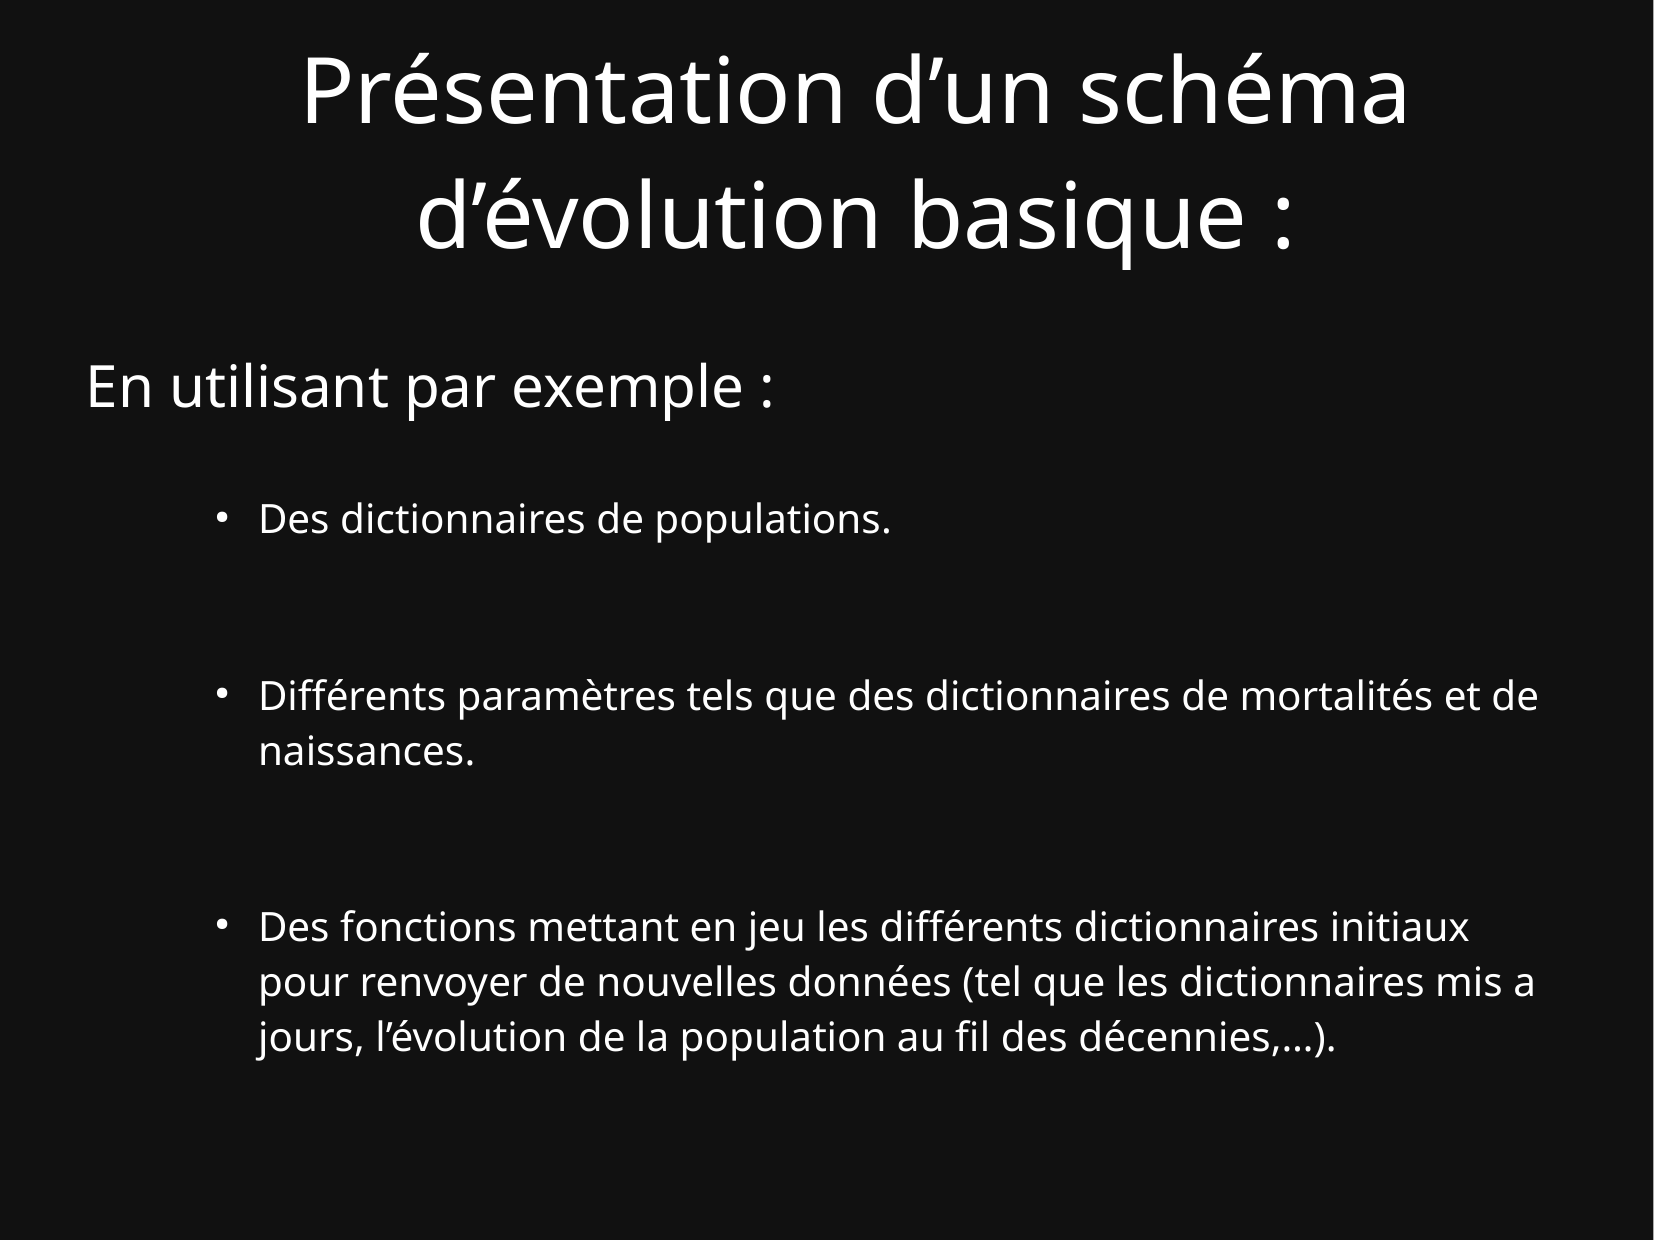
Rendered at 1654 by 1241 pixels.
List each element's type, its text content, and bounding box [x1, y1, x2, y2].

text_box En utilisant par exemple : [70, 337, 922, 438]
title Présentation d’un schéma d’évolution basique : [94, 47, 1583, 255]
list Des dictionnaires de populations. Différents paramètres tels que des dictionnaires de mortalités et de naissances. Des fonctions mettant en jeu les différents dictionnaires initiaux pour renvoyer de nouvelles données (tel que les dictionnaires mis a jours, l’évolution de la population au fil des décennies,…). [200, 490, 1571, 1063]
